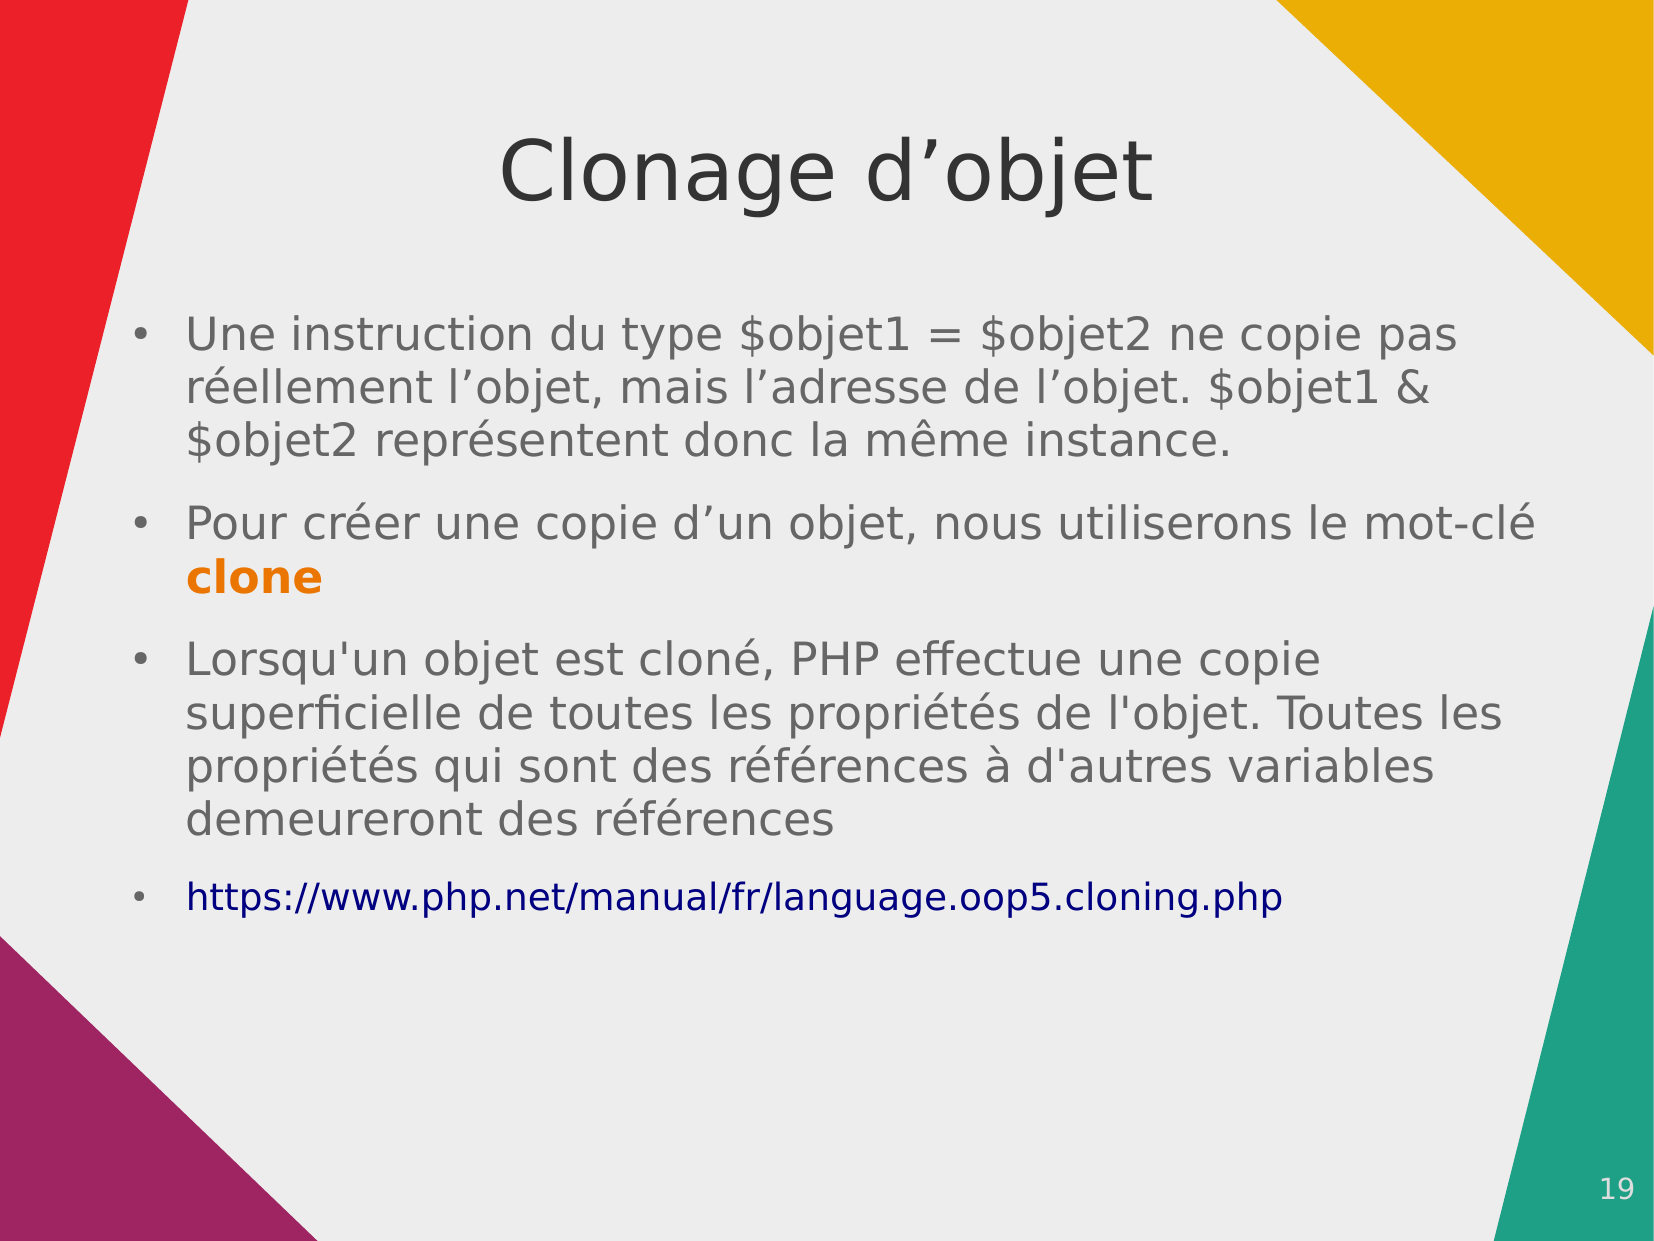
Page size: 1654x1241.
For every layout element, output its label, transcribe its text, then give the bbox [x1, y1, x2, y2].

title Clonage d’objet [114, 73, 1539, 271]
list Une instruction du type $objet1 = $objet2 ne copie pas réellement l’objet, mais l’adresse de l’objet. $objet1 & $objet2 représentent donc la même instance. Pour créer une copie d’un objet, nous utiliserons le mot-clé clone Lorsqu'un objet est cloné, PHP effectue une copie superficielle de toutes les propriétés de l'objet. Toutes les propriétés qui sont des références à d'autres variables demeureront des références https://www.php.net/manual/fr/language.oop5.cloning.php [114, 307, 1539, 1039]
